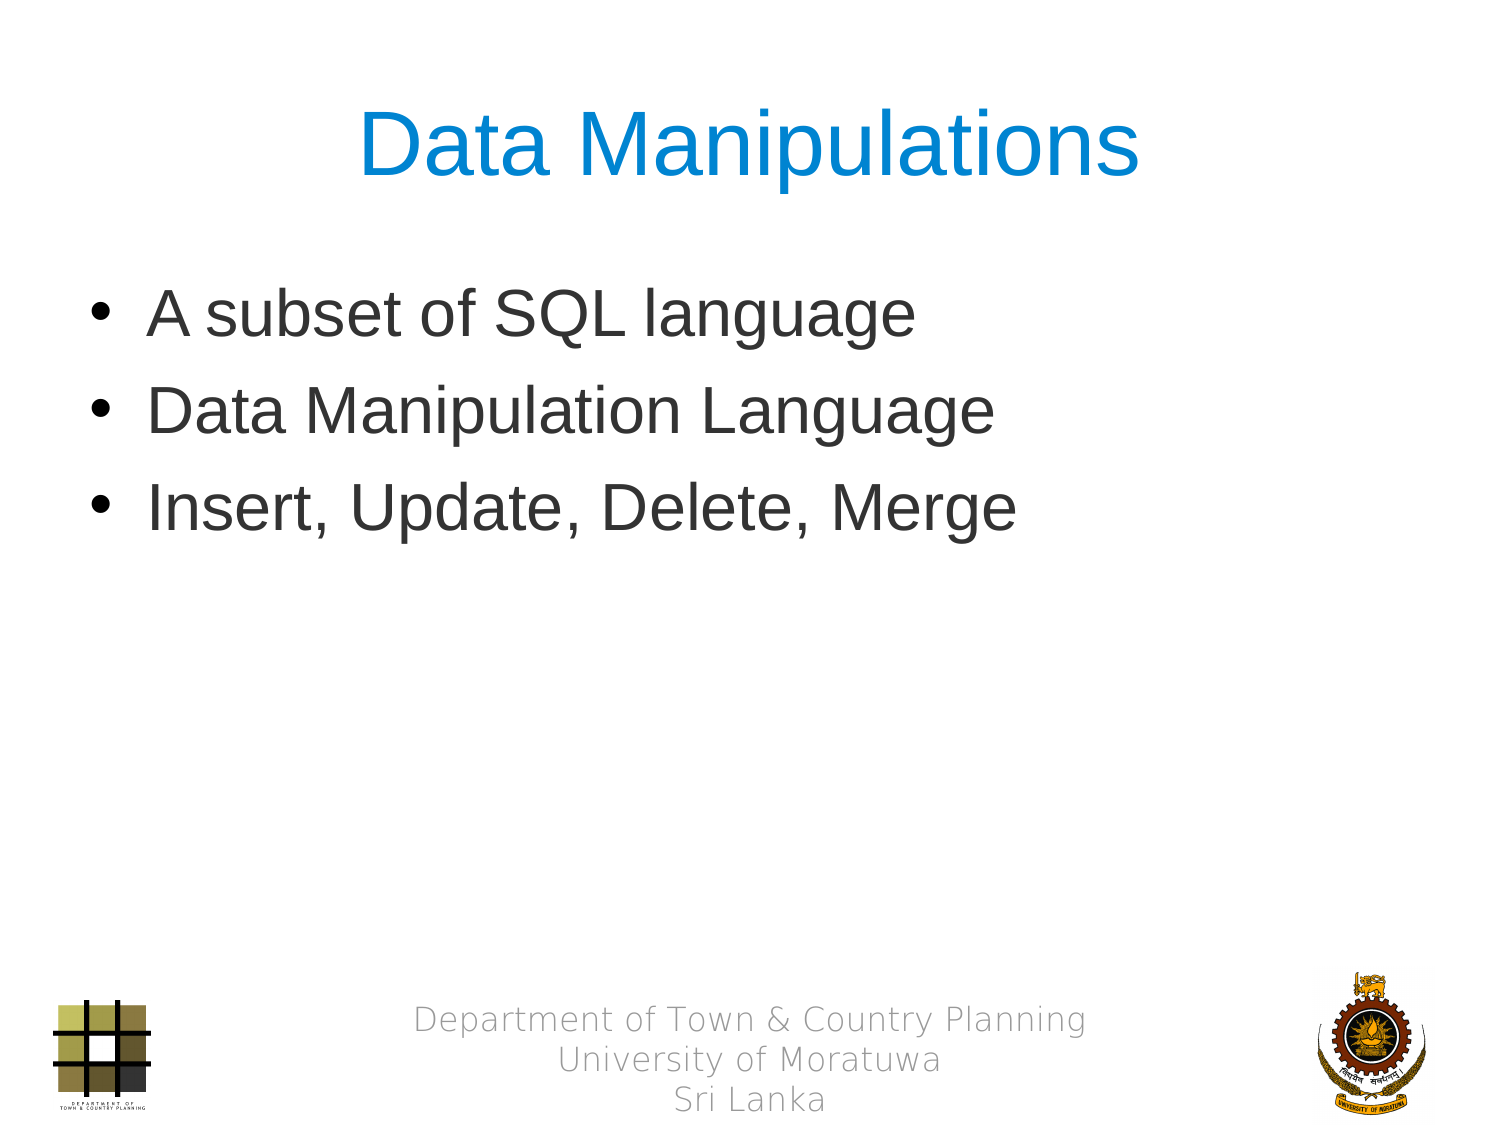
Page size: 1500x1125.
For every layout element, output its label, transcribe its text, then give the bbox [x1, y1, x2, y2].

picture [53, 1000, 151, 1110]
list A subset of SQL language Data Manipulation Language Insert, Update, Delete, Merge [75, 262, 1426, 916]
title Data Manipulations [75, 45, 1426, 233]
picture [1312, 966, 1435, 1125]
